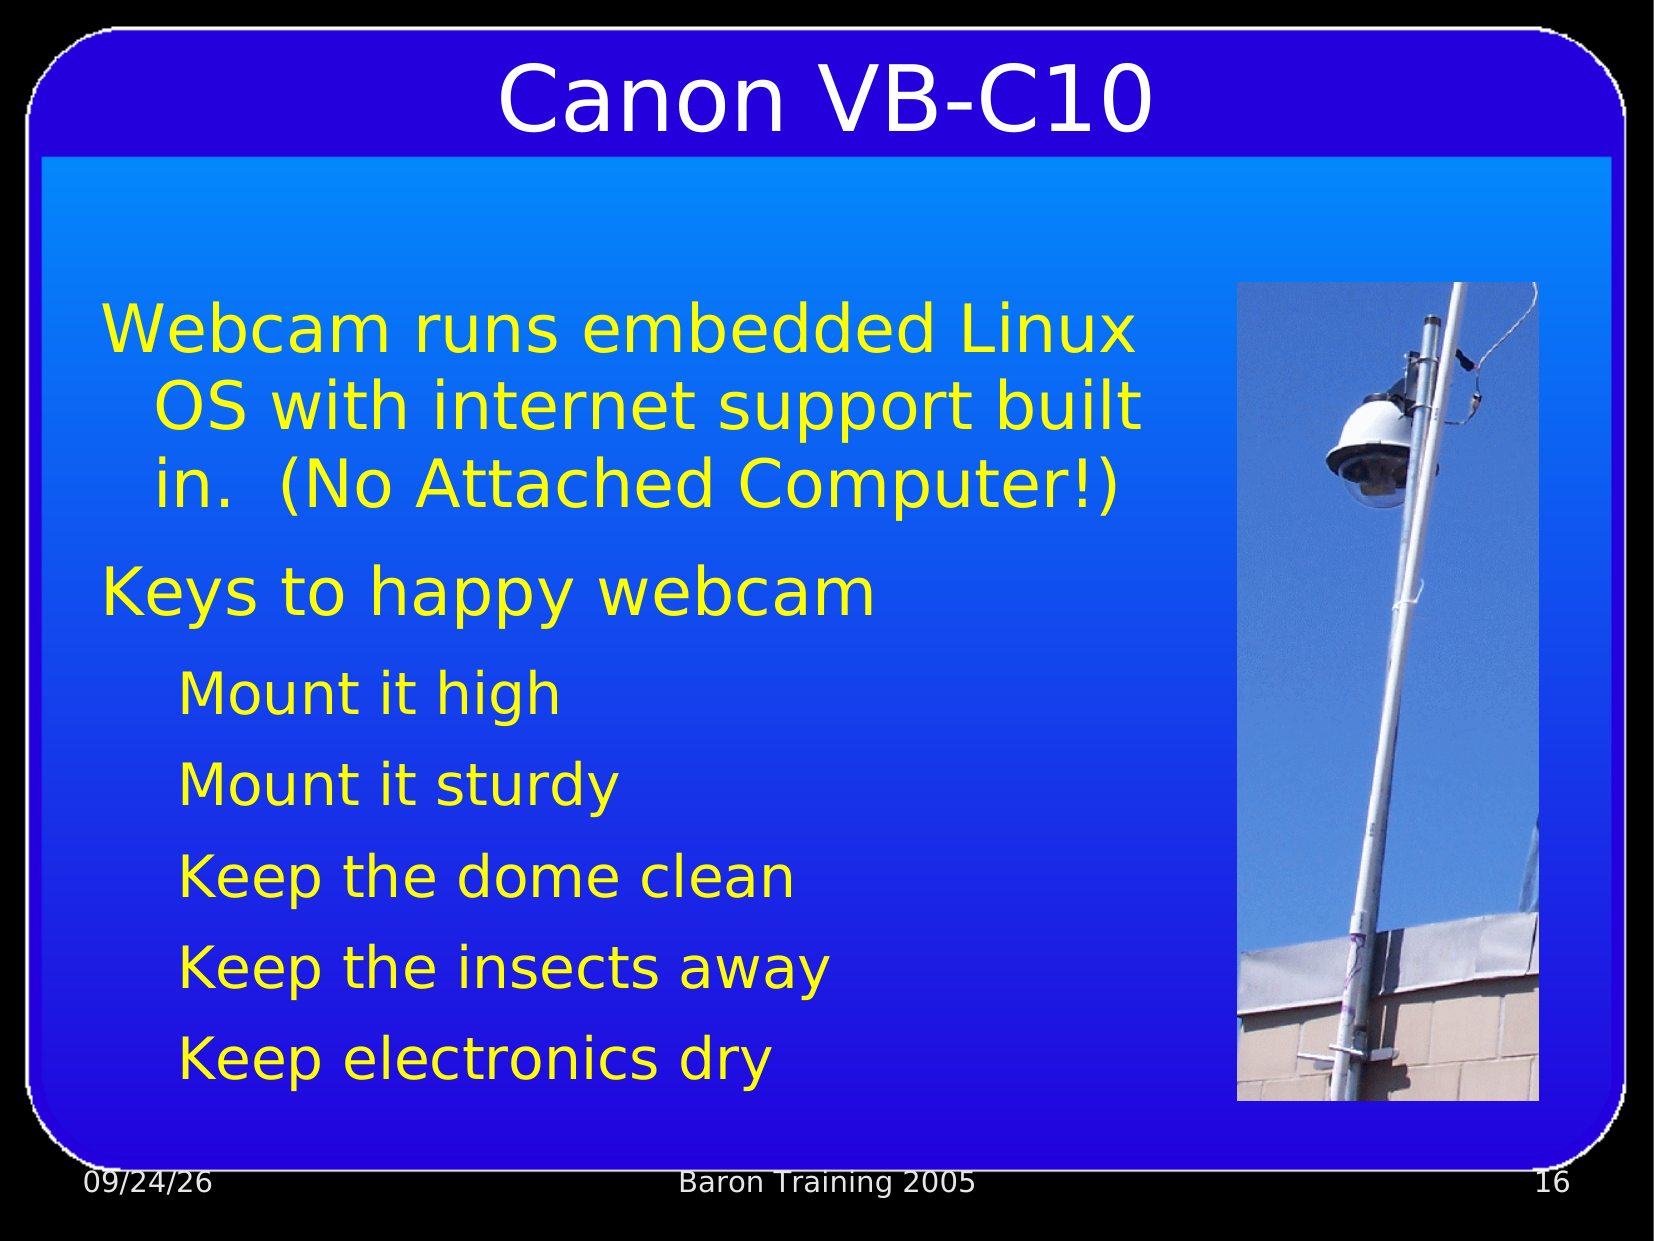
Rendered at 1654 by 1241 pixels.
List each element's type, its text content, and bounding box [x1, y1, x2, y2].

picture [0, 0, 1654, 1241]
list Webcam runs embedded Linux OS with internet support built in. (No Attached Computer!) Keys to happy webcam Mount it high Mount it sturdy Keep the dome clean Keep the insects away Keep electronics dry [82, 290, 1201, 1094]
title Canon VB-C10 [82, 46, 1571, 154]
